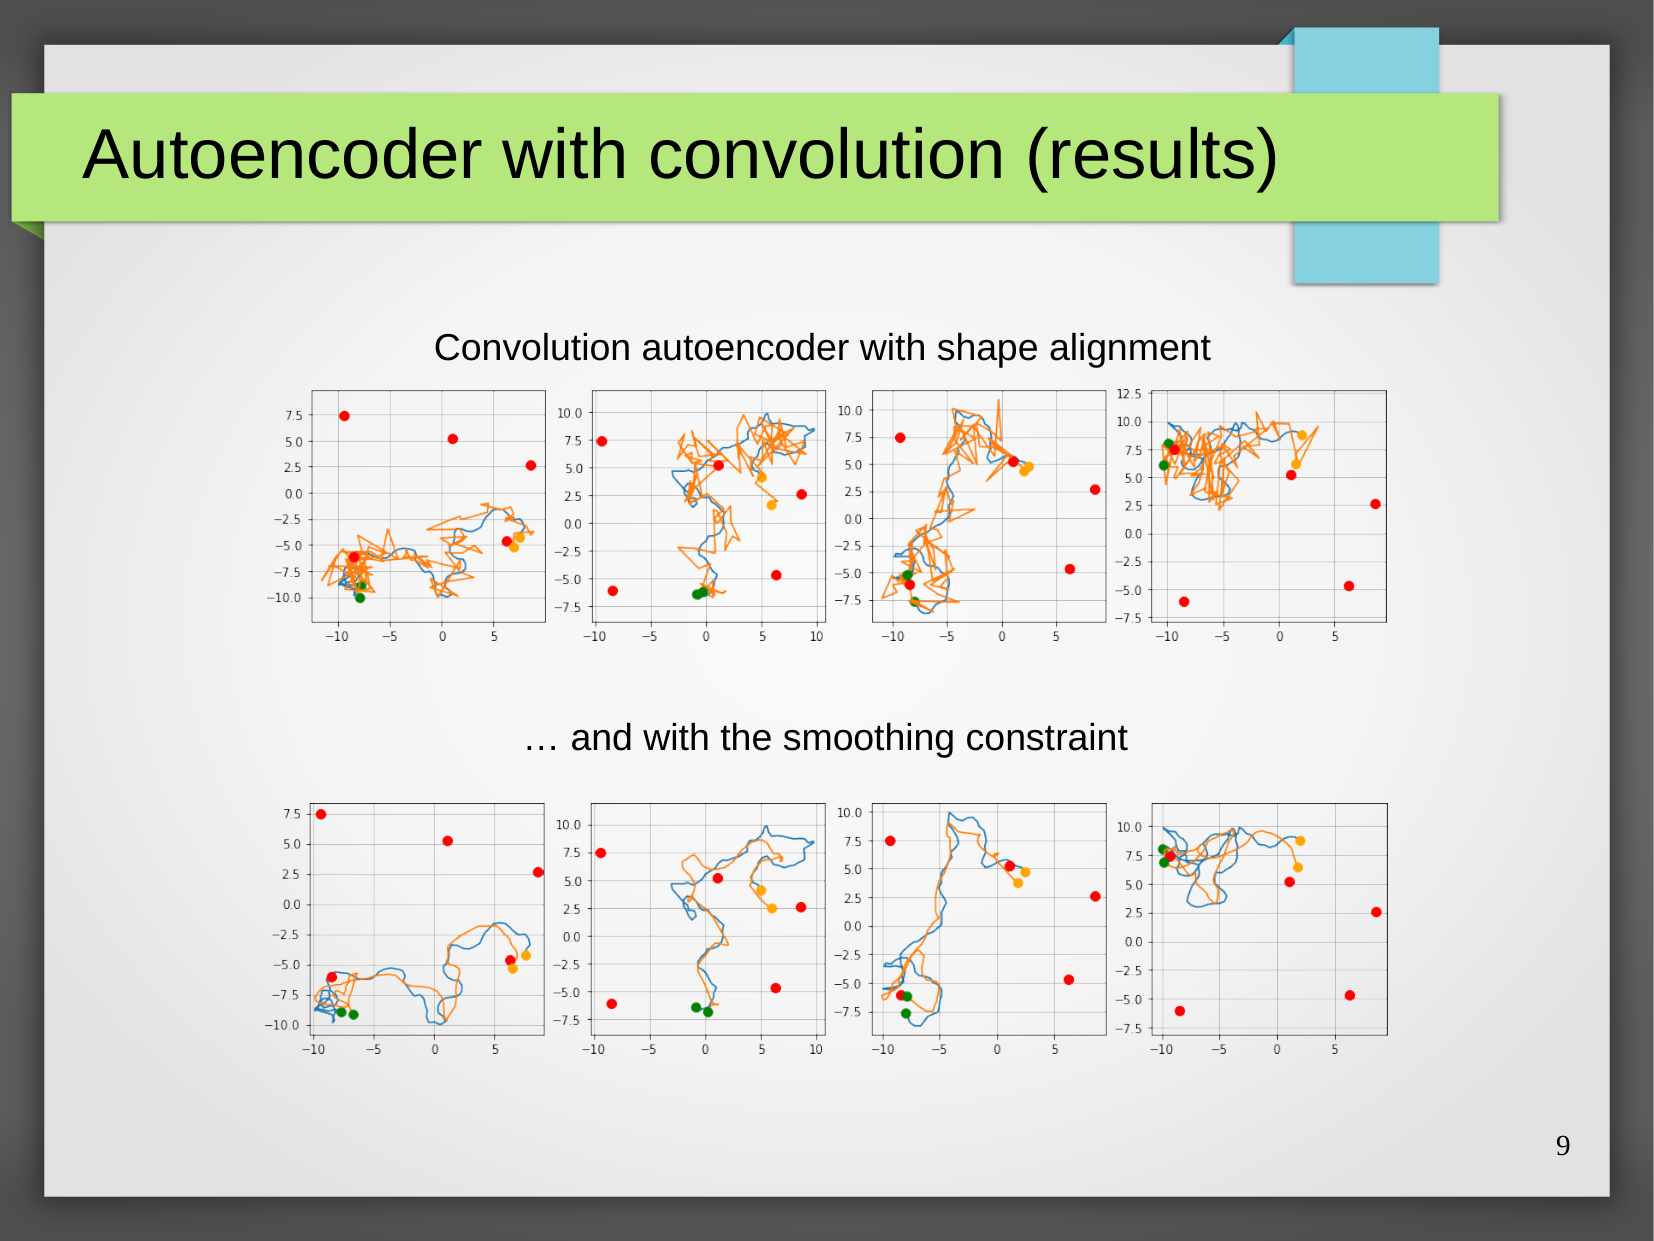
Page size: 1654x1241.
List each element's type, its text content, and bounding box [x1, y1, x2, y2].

text_box … and with the smoothing constraint [507, 708, 1146, 766]
picture [0, 0, 1654, 1241]
title Autoencoder with convolution (results) [82, 94, 1453, 213]
text_box Convolution autoencoder with shape alignment [419, 318, 1235, 378]
